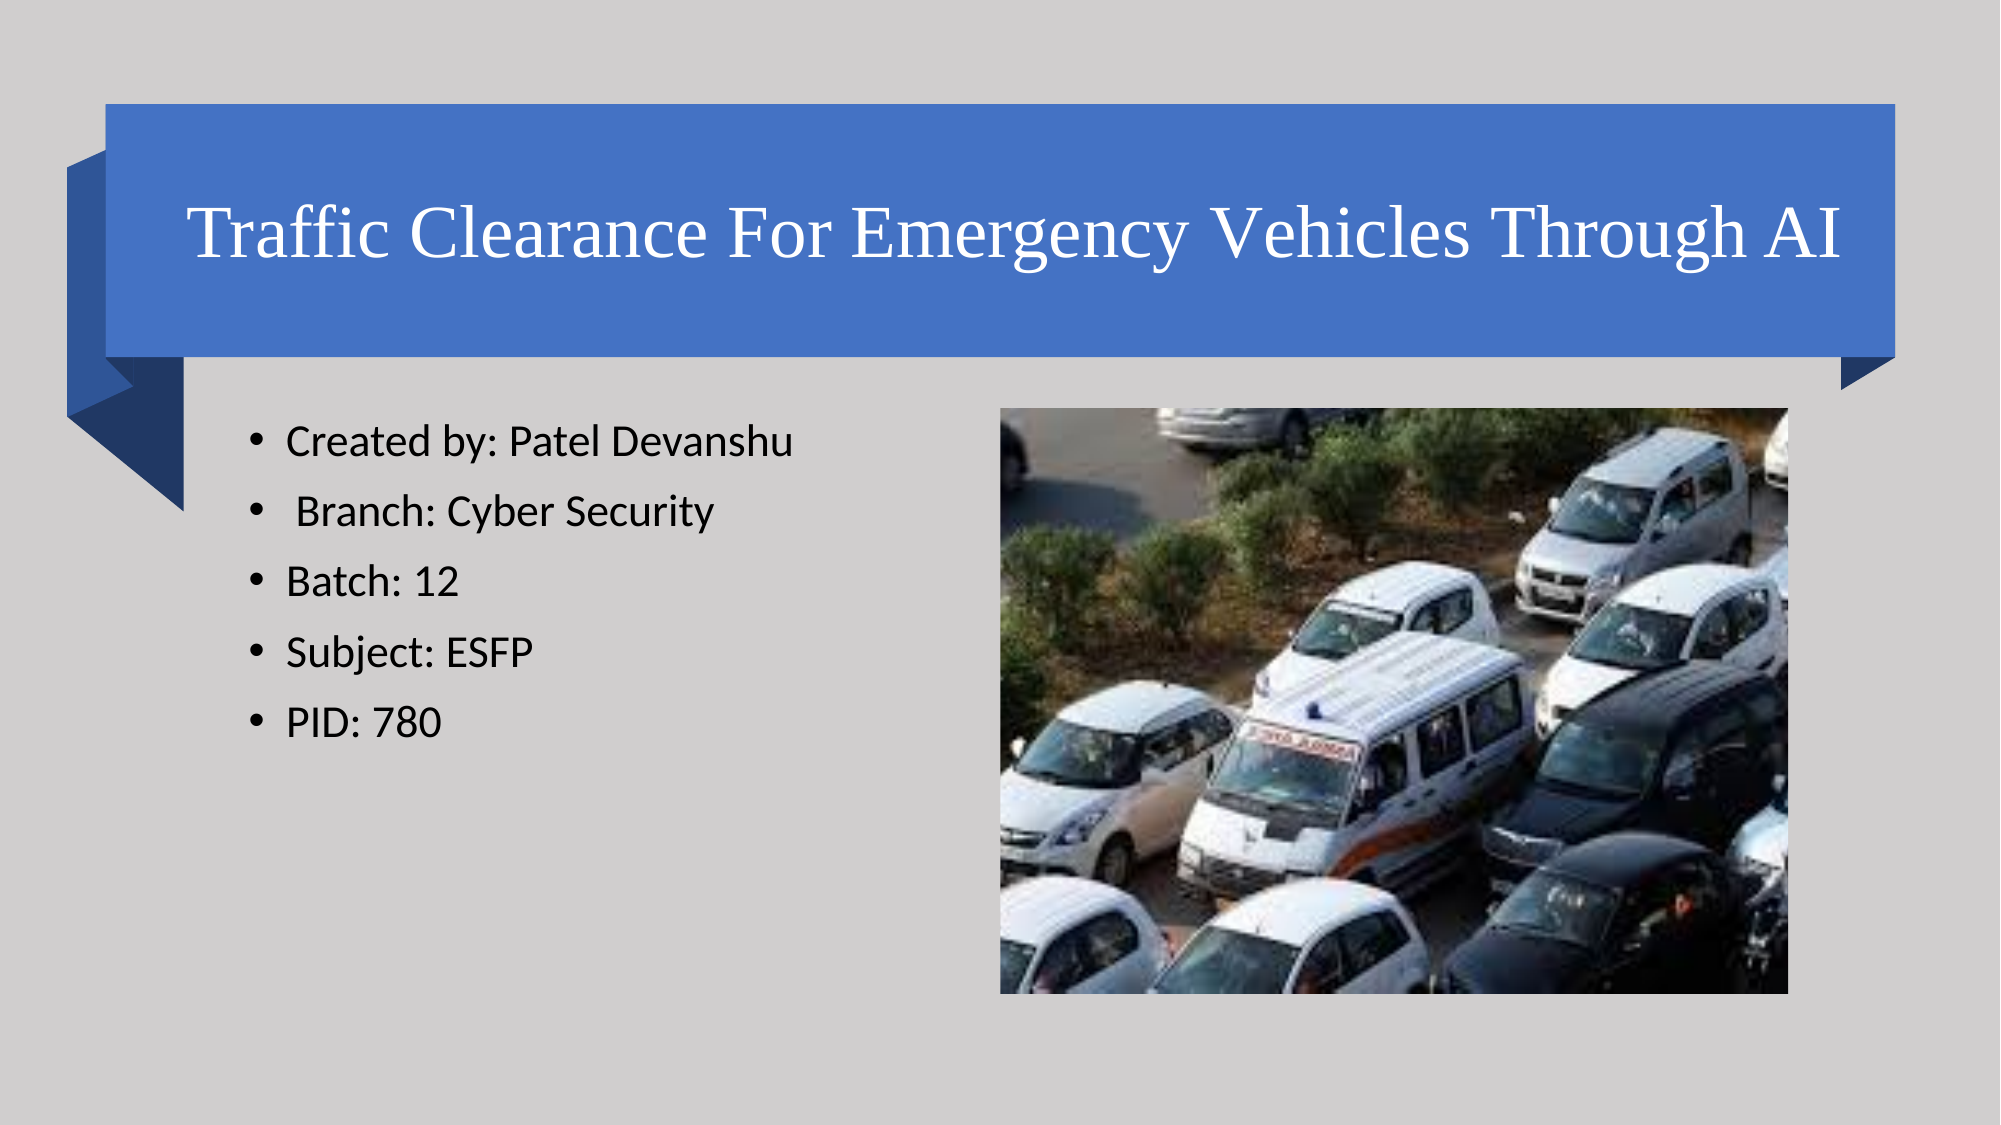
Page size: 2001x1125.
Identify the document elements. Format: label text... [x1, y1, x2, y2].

text_box [67, 104, 1896, 512]
title Traffic Clearance For Emergency Vehicles Through AI [171, 124, 1863, 343]
picture [1000, 408, 1789, 994]
list Created by: Patel Devanshu Branch: Cyber Security Batch: 12 Subject: ESFP PID: 780 [233, 409, 899, 994]
